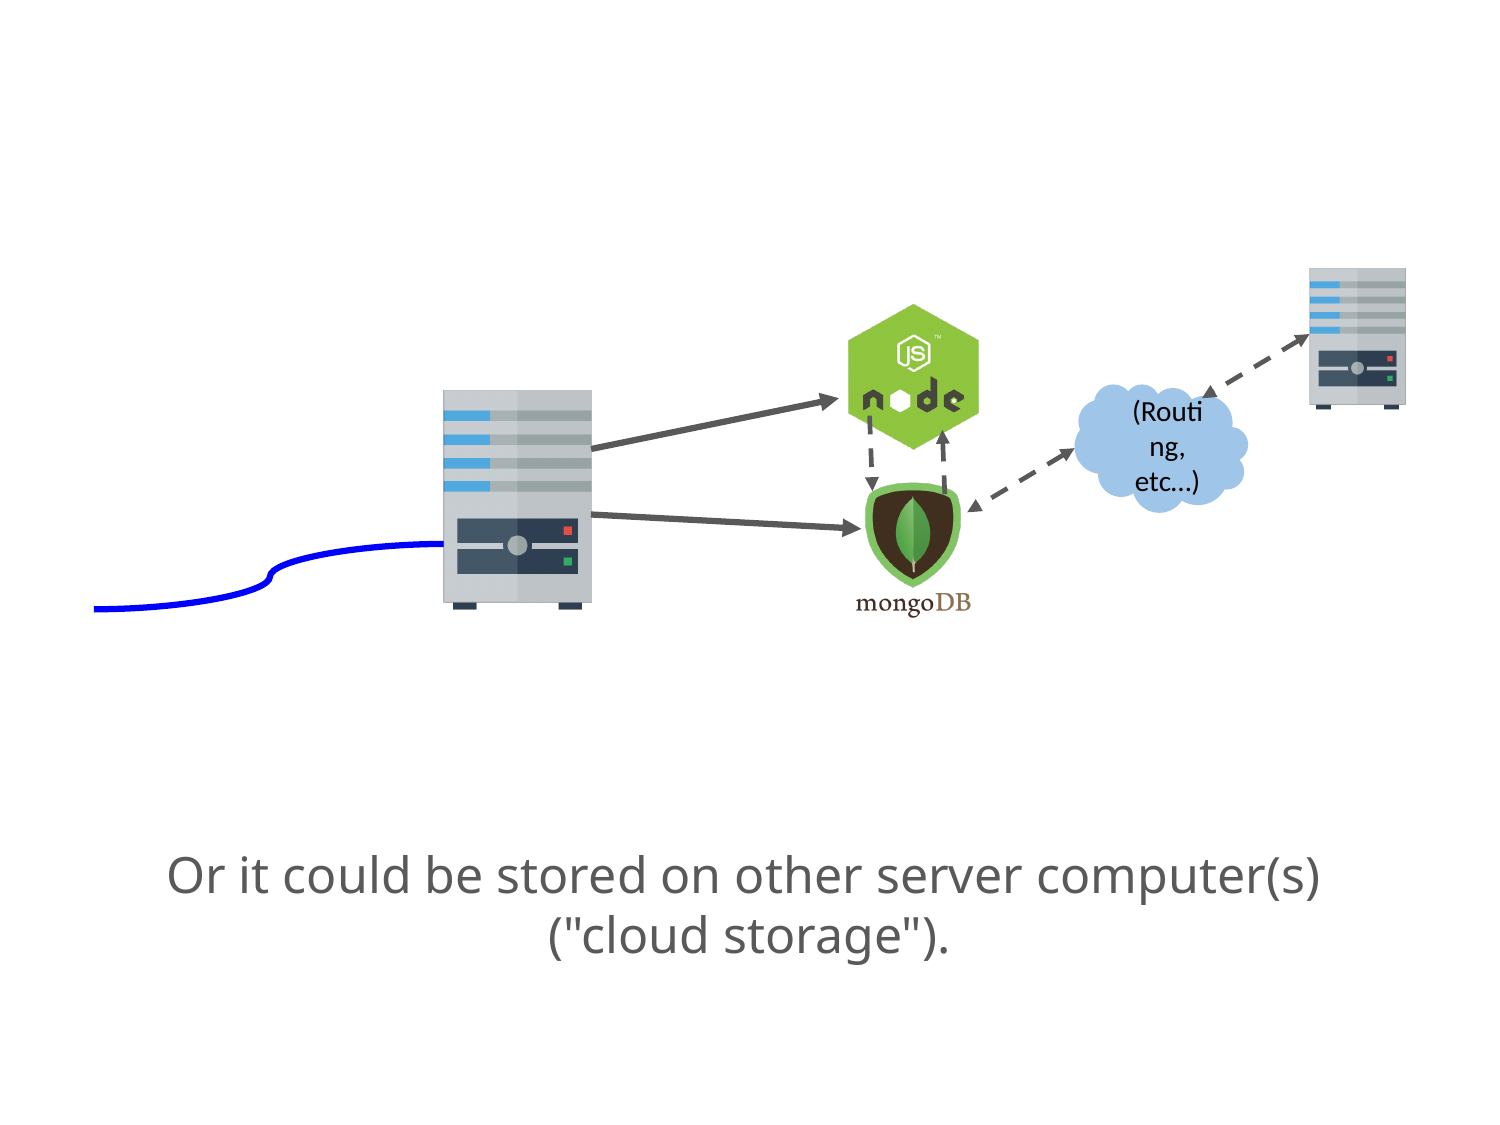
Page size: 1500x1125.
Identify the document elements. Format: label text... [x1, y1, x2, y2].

list Or it could be stored on other server computer(s) ("cloud storage"). [148, 828, 1352, 989]
picture [838, 302, 988, 452]
picture [1281, 265, 1432, 416]
picture [838, 463, 988, 638]
picture [399, 385, 633, 620]
text_box (Routing, etc…) [1074, 384, 1249, 513]
